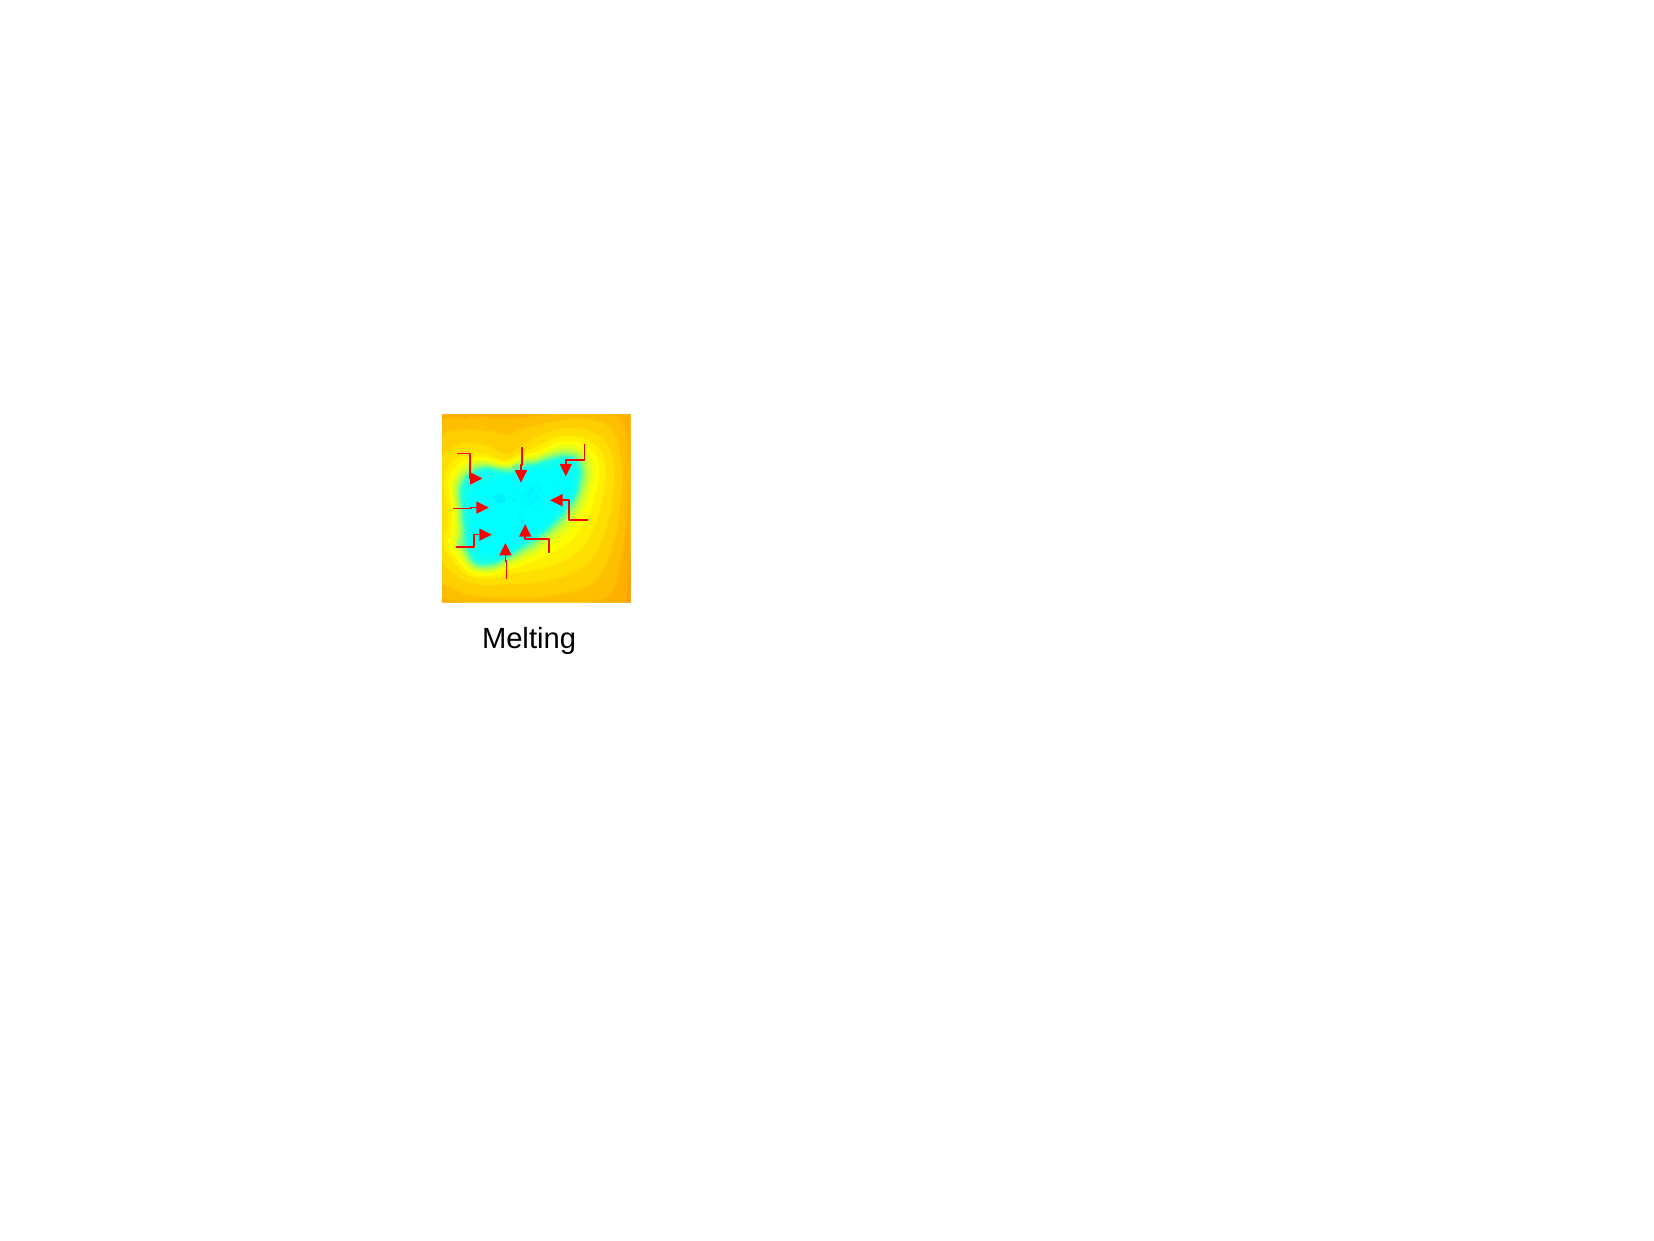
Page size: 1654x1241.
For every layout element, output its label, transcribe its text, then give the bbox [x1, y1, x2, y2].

text_box Melting [467, 614, 592, 662]
picture [442, 413, 631, 603]
